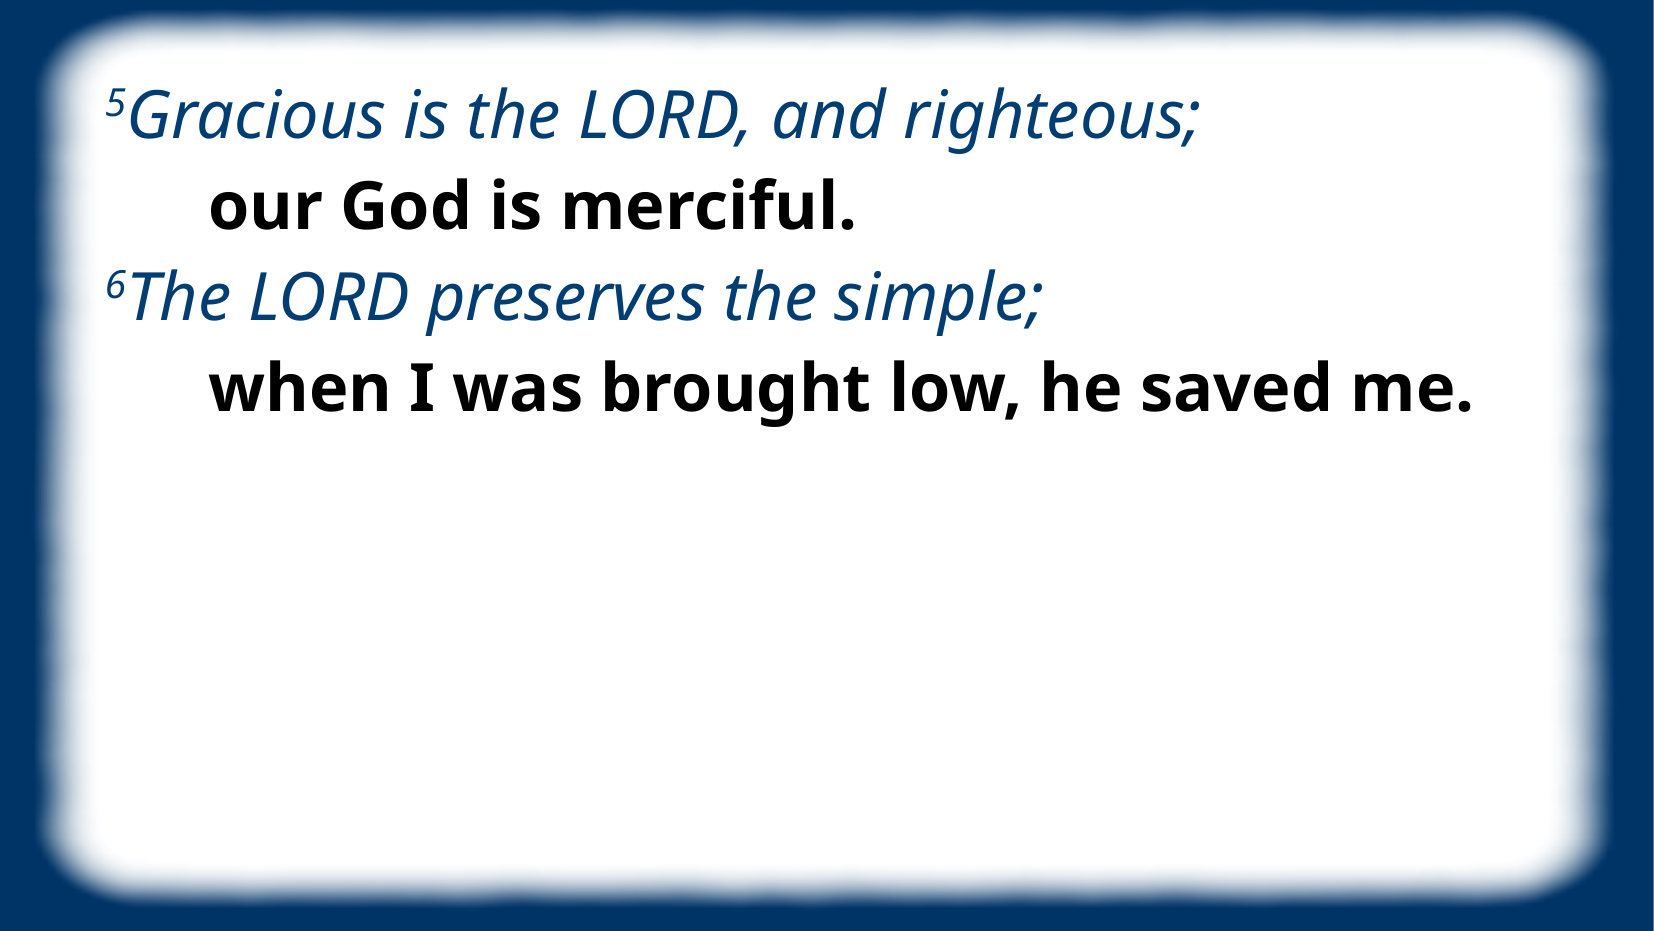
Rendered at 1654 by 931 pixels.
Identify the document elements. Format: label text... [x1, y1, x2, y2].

text_box 5Gracious is the LORD, and righteous; our God is merciful. 6The LORD preserves the simple; when I was brought low, he saved me. [90, 60, 1546, 430]
picture [0, 0, 1654, 931]
